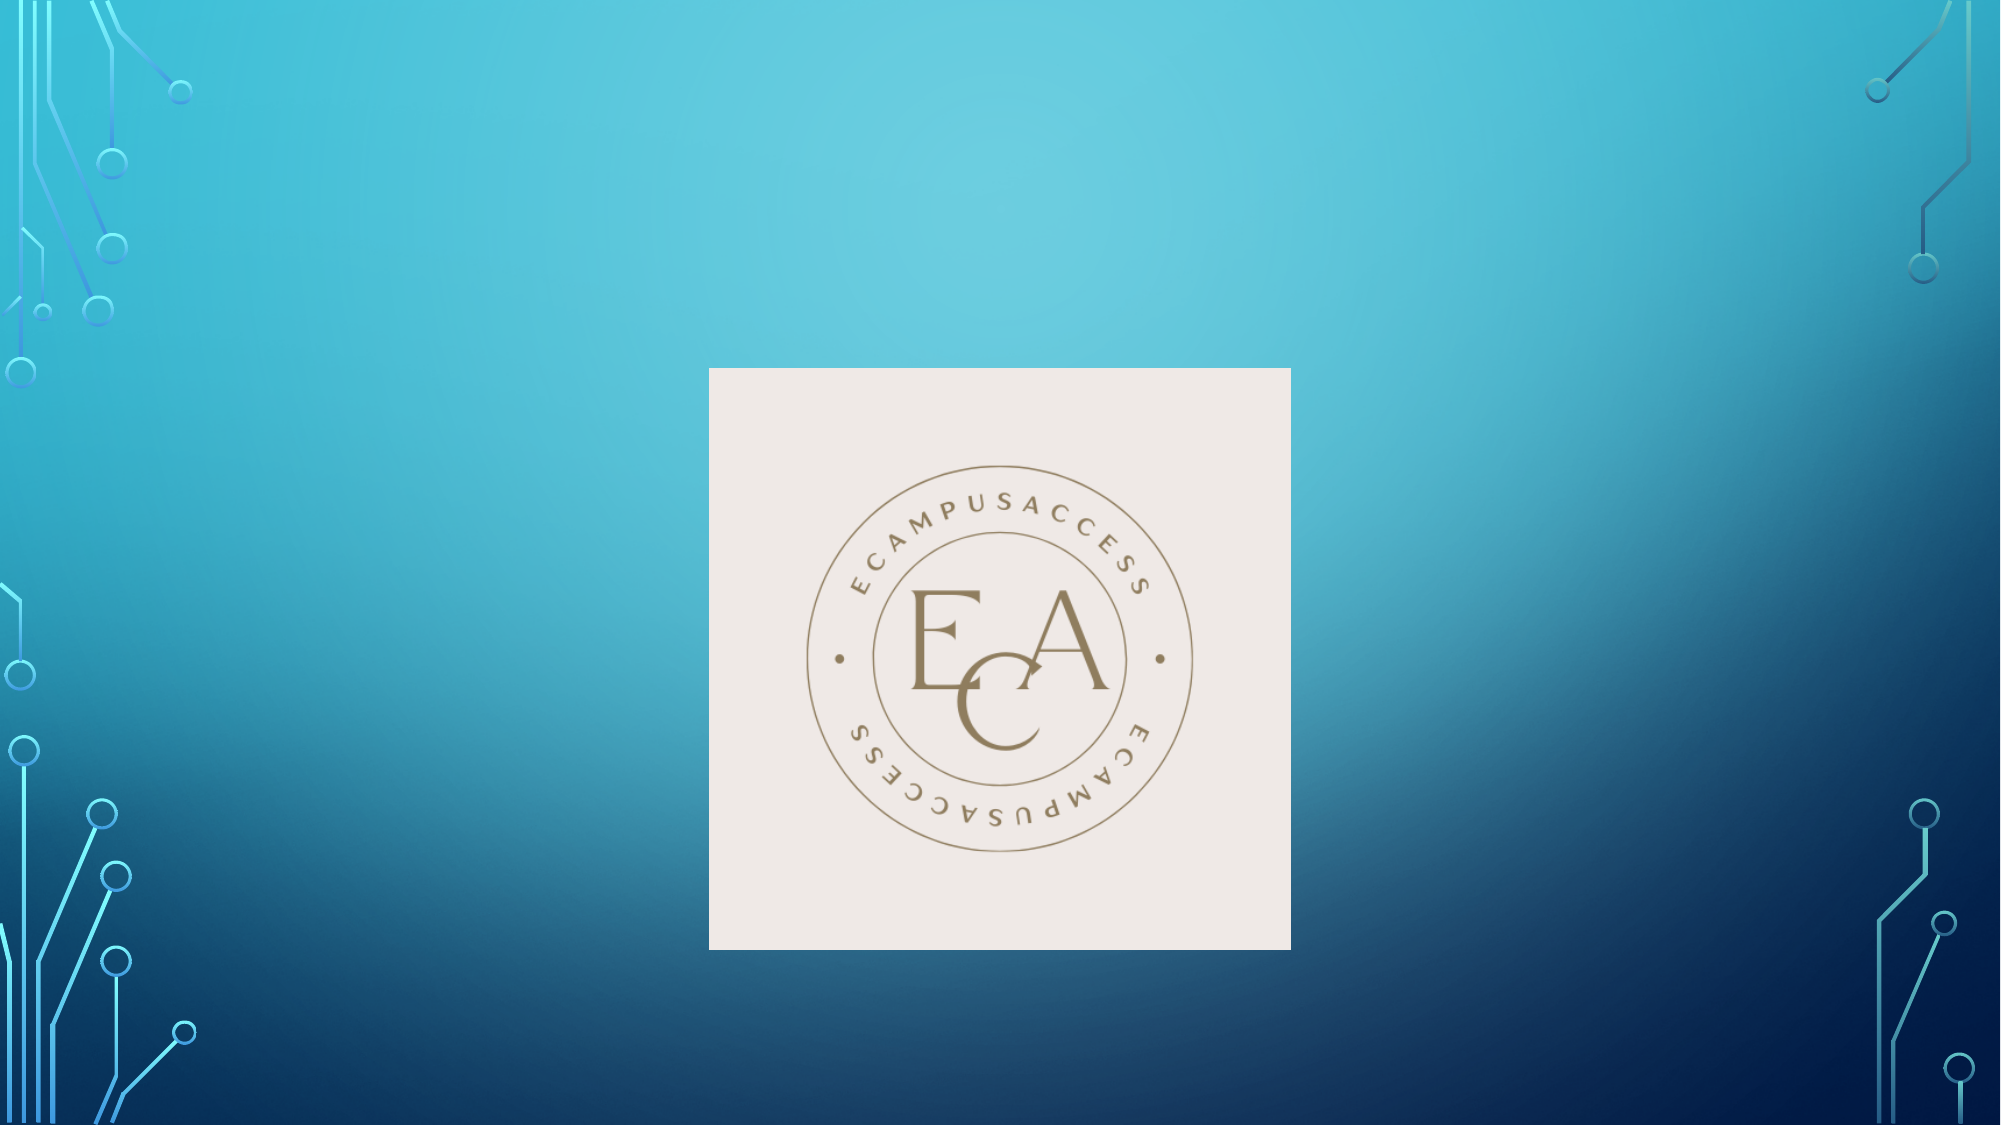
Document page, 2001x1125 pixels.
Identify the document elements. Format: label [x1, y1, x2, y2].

picture [709, 369, 1291, 951]
